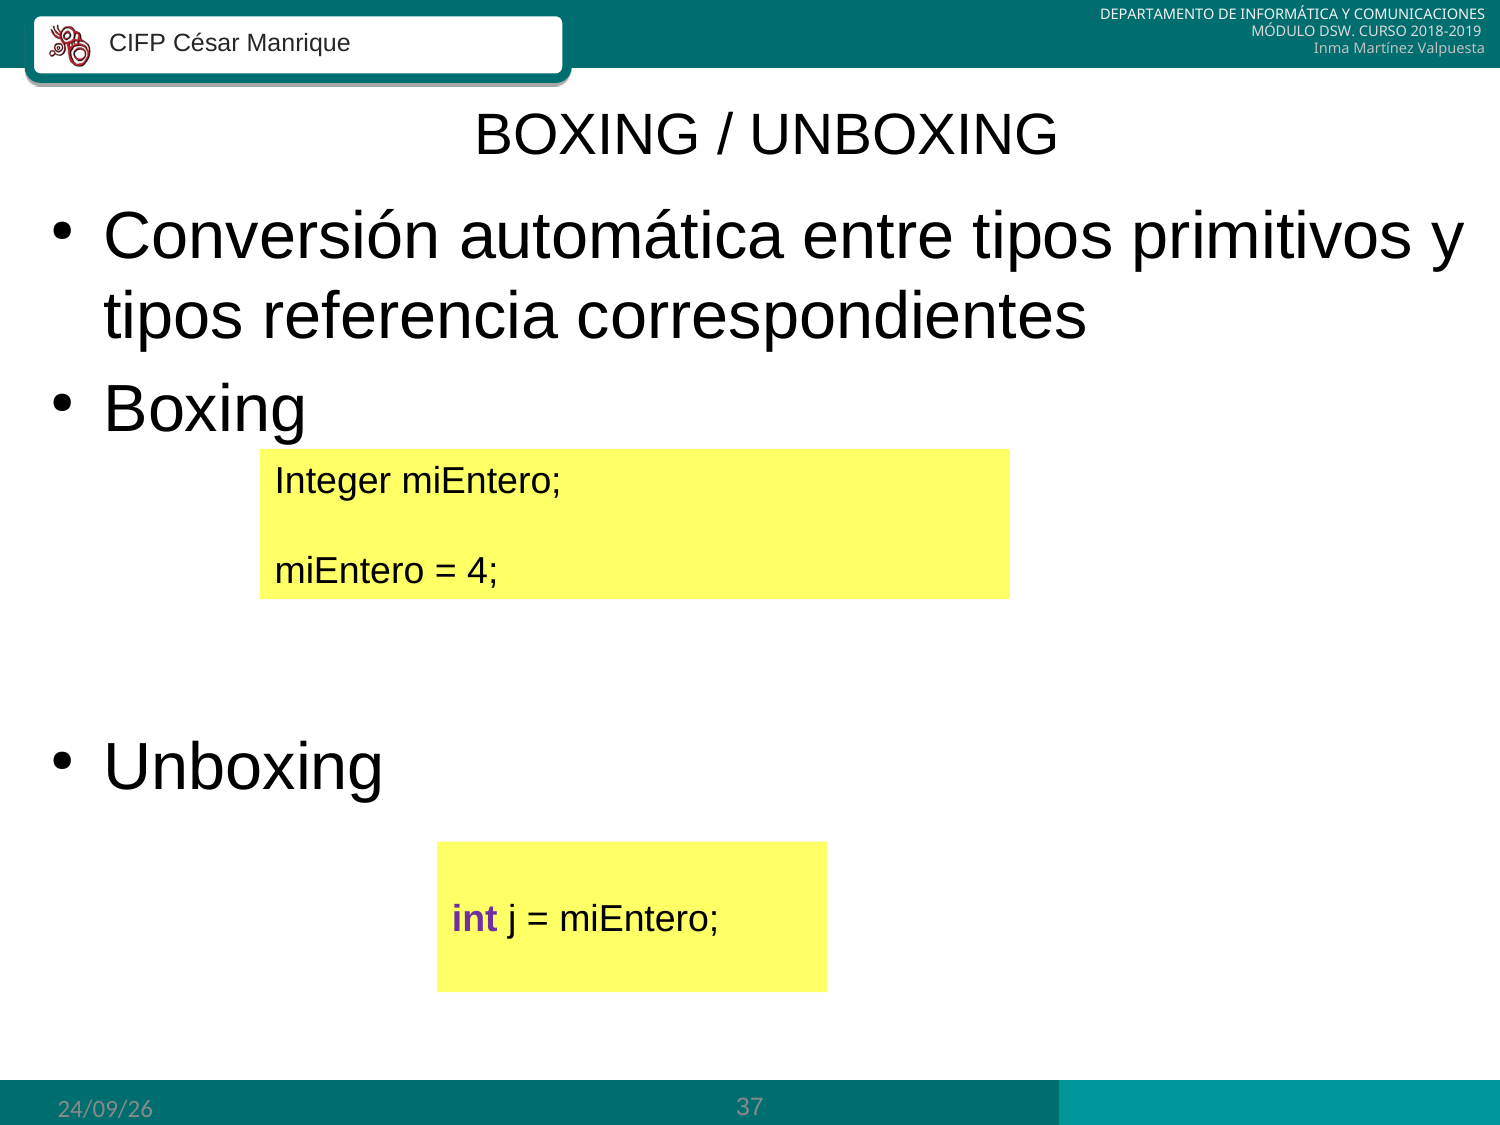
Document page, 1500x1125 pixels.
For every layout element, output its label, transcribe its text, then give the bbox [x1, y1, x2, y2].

text_box 18/09/18 [42, 1085, 344, 1125]
title BOXING / UNBOXING [17, 90, 1483, 173]
picture [47, 23, 93, 67]
text_box int j = miEntero; [437, 841, 827, 993]
text_box Integer miEntero; miEntero = 4; [259, 448, 1010, 600]
text_box <número> [512, 1082, 988, 1125]
list Conversión automática entre tipos primitivos y tipos referencia correspondientes Boxing Unboxing [17, 184, 1483, 1059]
